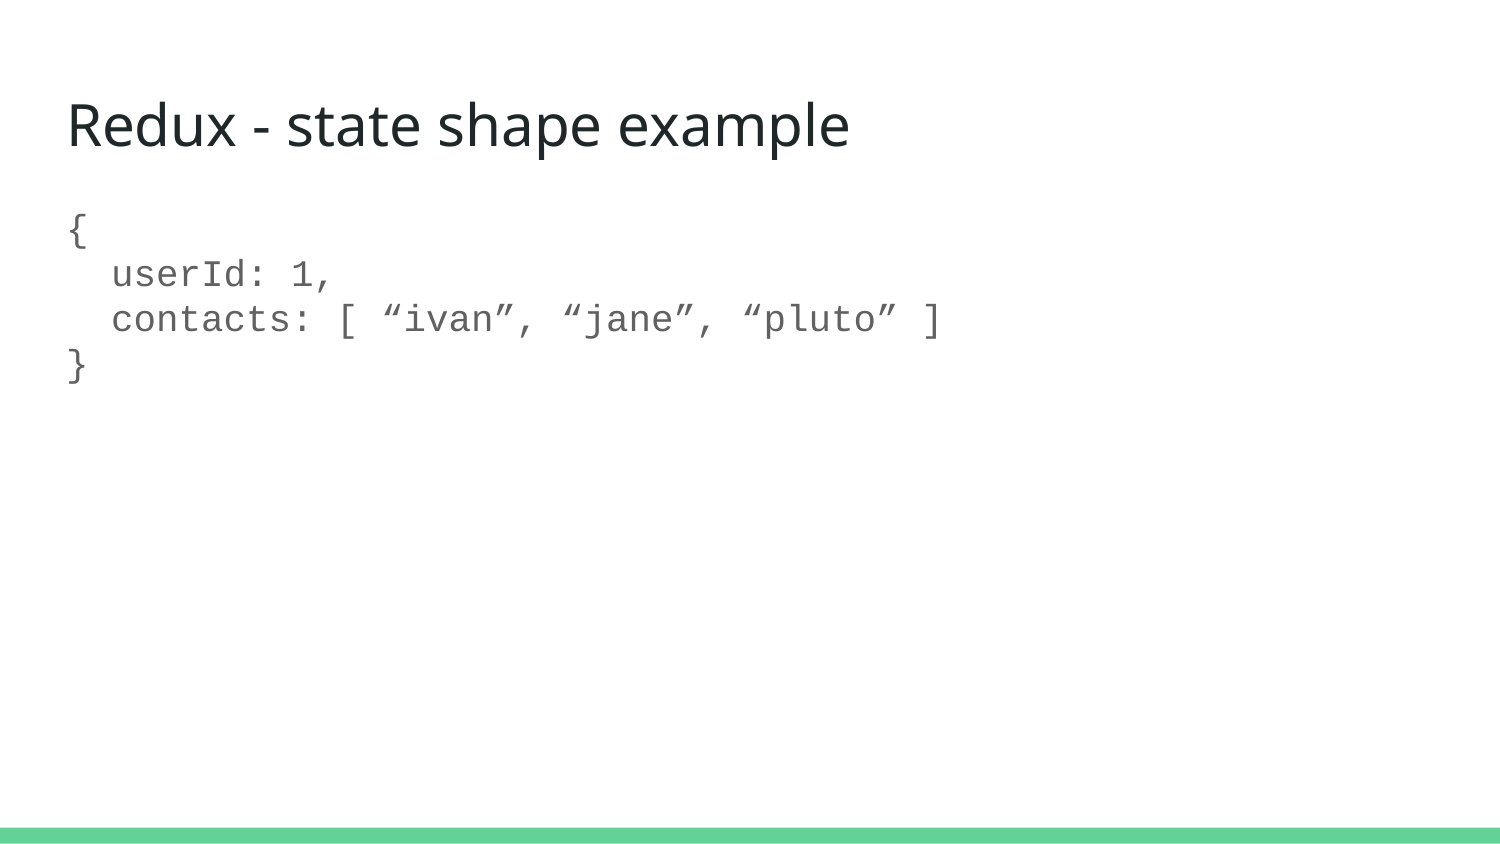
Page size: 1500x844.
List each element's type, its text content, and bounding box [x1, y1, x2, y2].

list { userId: 1, contacts: [ “ivan”, “jane”, “pluto” ] } [51, 189, 1449, 750]
title Redux - state shape example [51, 72, 1449, 167]
